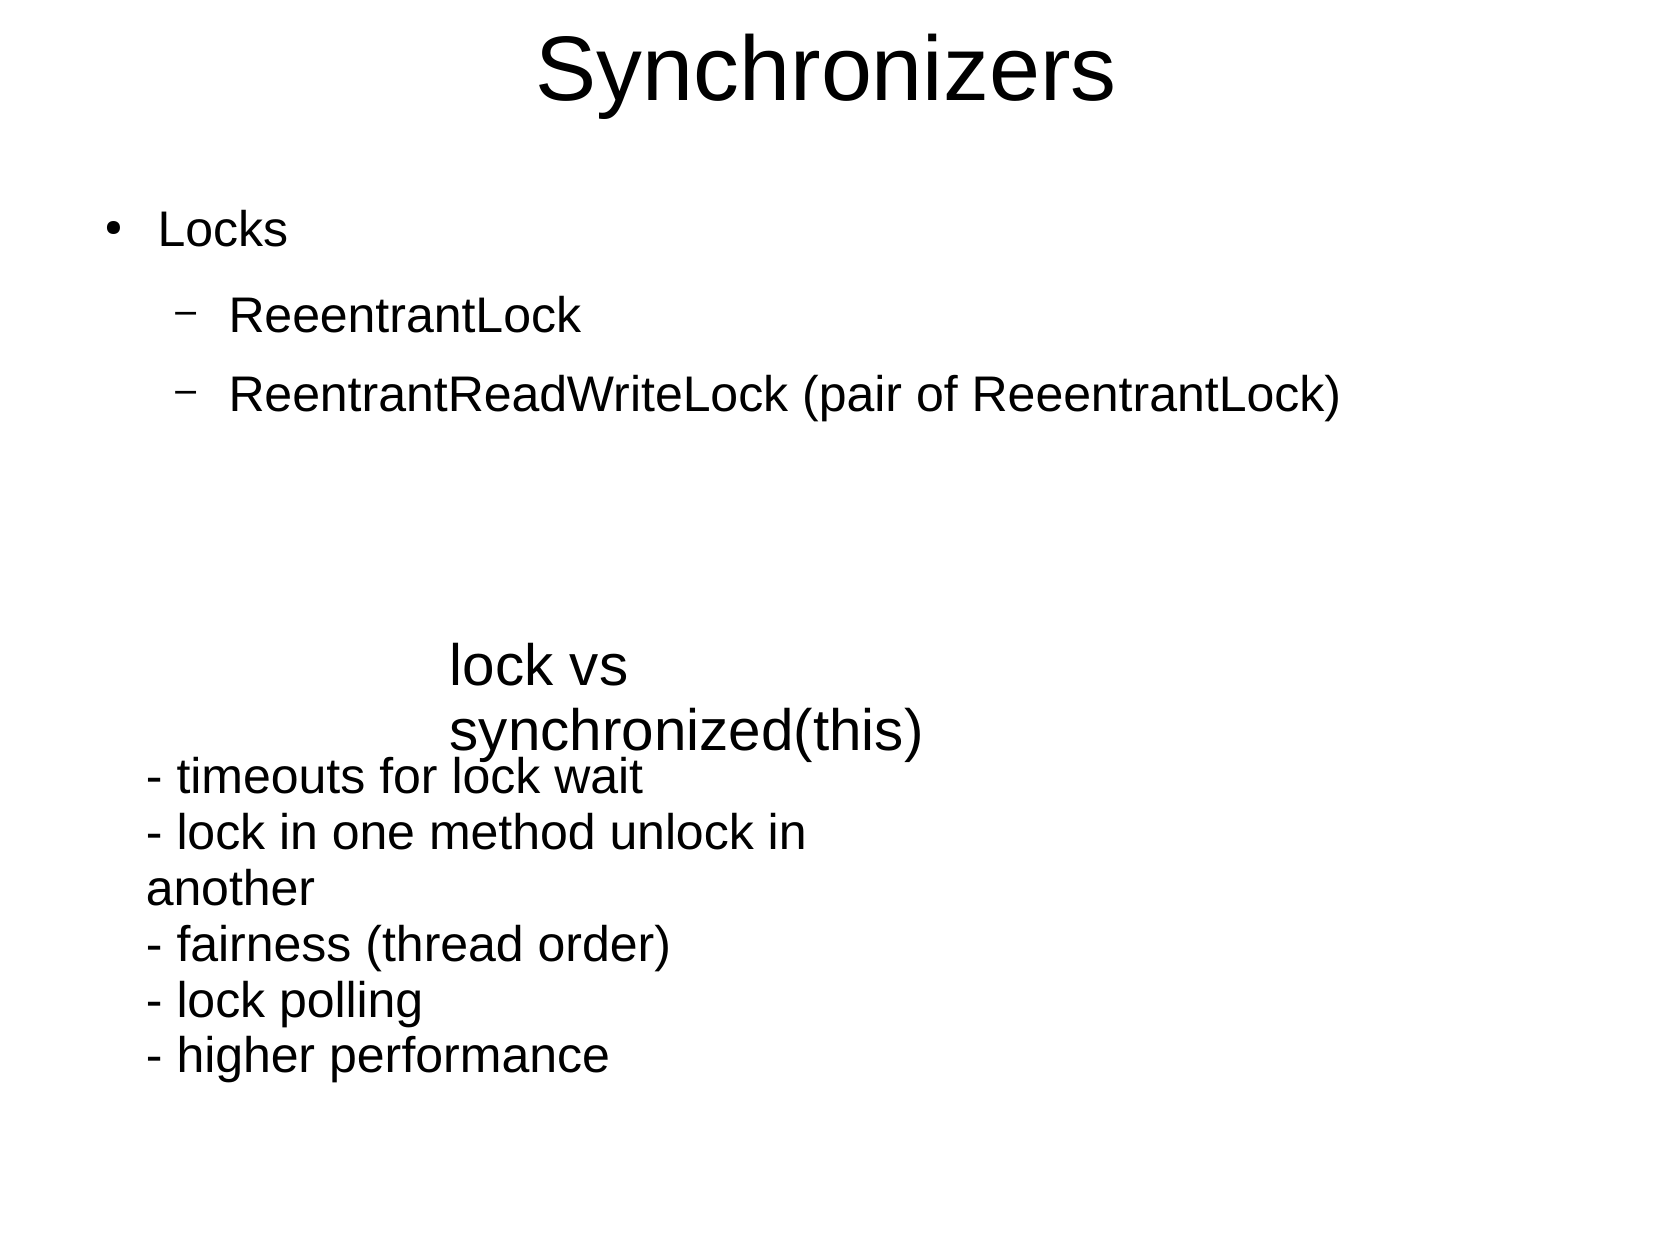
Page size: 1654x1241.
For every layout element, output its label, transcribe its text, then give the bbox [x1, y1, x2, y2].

title Synchronizers [82, 17, 1571, 121]
text_box - timeouts for lock wait - lock in one method unlock in another - fairness (thread order) - lock polling - higher performance [131, 741, 1006, 1096]
list Locks ReeentrantLock ReentrantReadWriteLock (pair of ReeentrantLock) [86, 201, 1576, 451]
text_box lock vs synchronized(this) [435, 625, 1132, 706]
